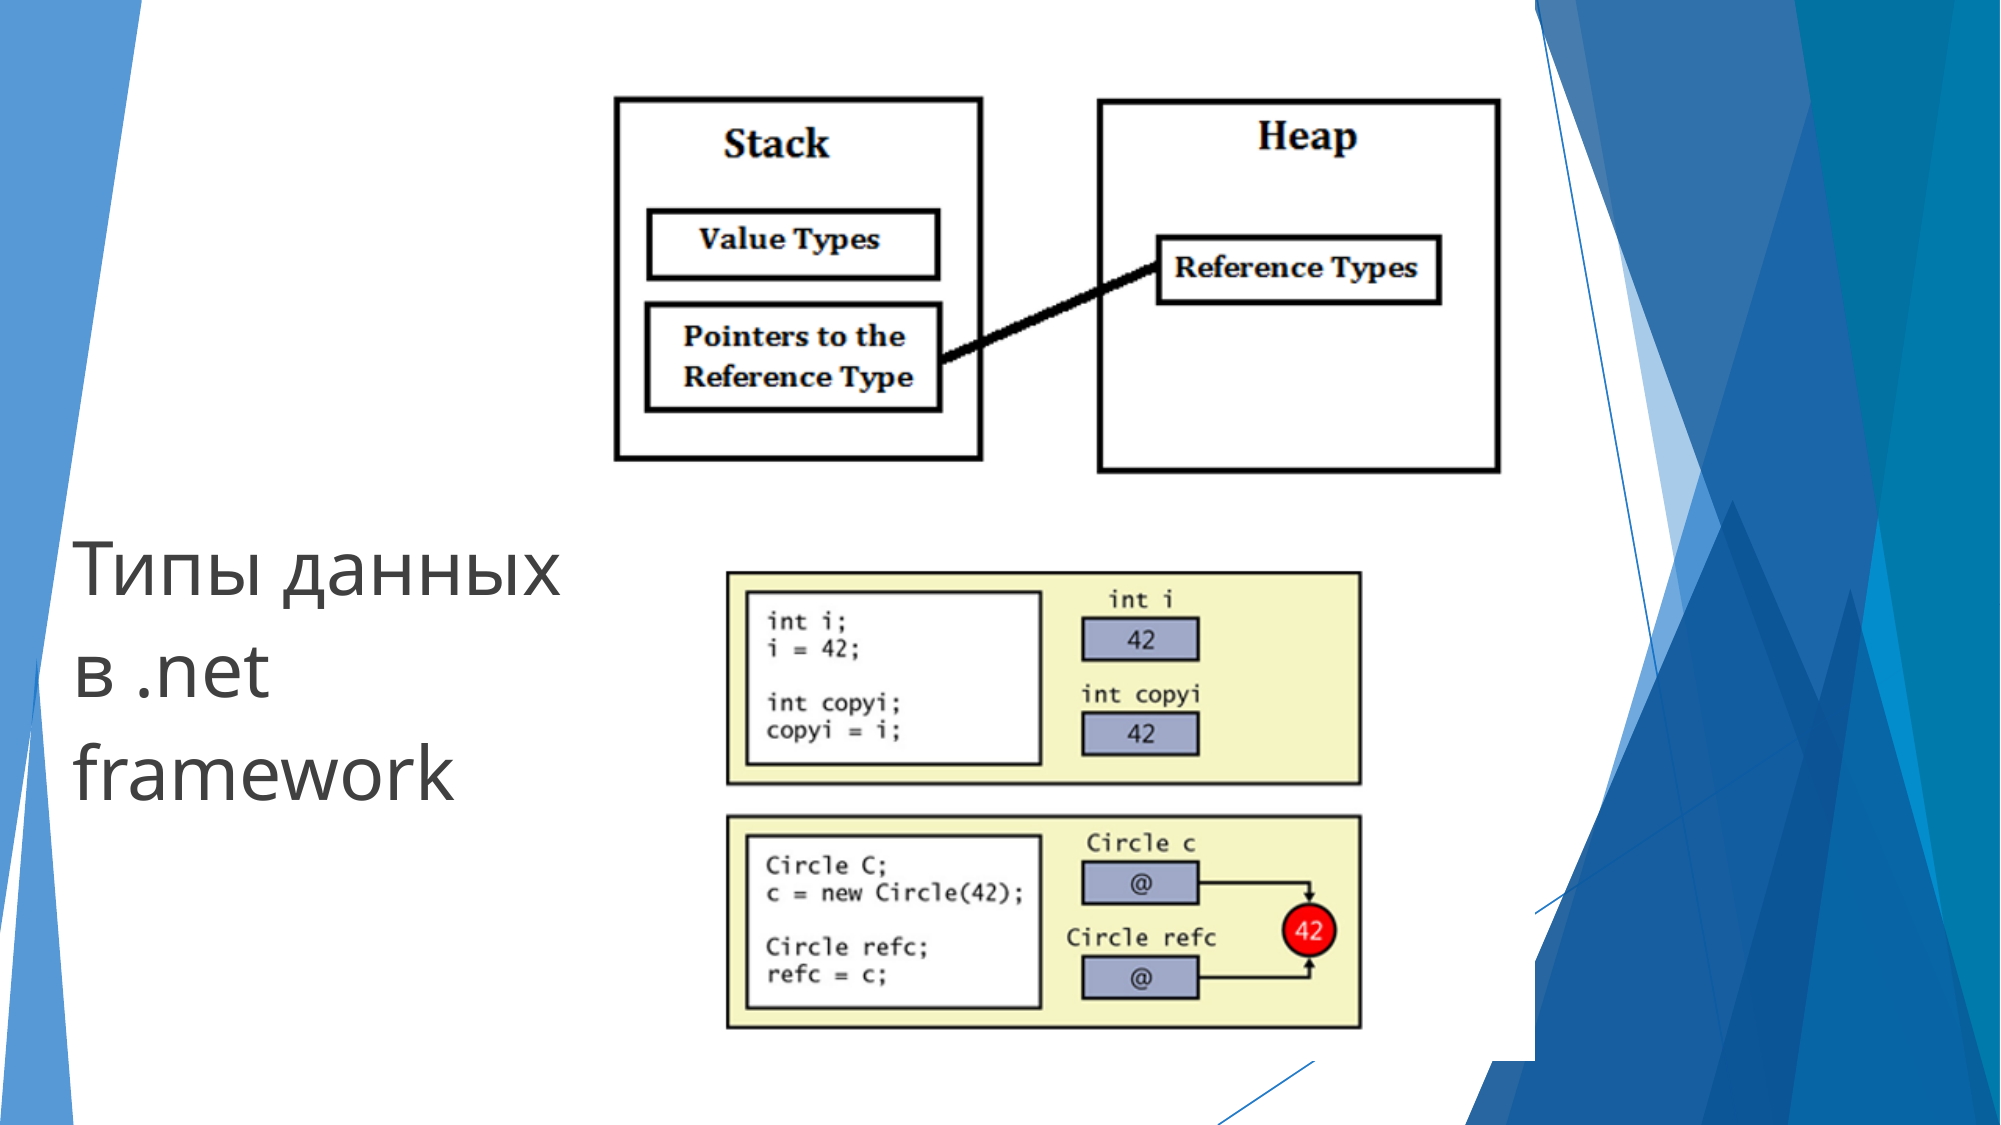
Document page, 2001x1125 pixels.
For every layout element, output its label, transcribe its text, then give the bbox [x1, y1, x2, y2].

text_box Типы данных в .net framework [72, 515, 661, 691]
picture [570, 0, 1535, 1061]
